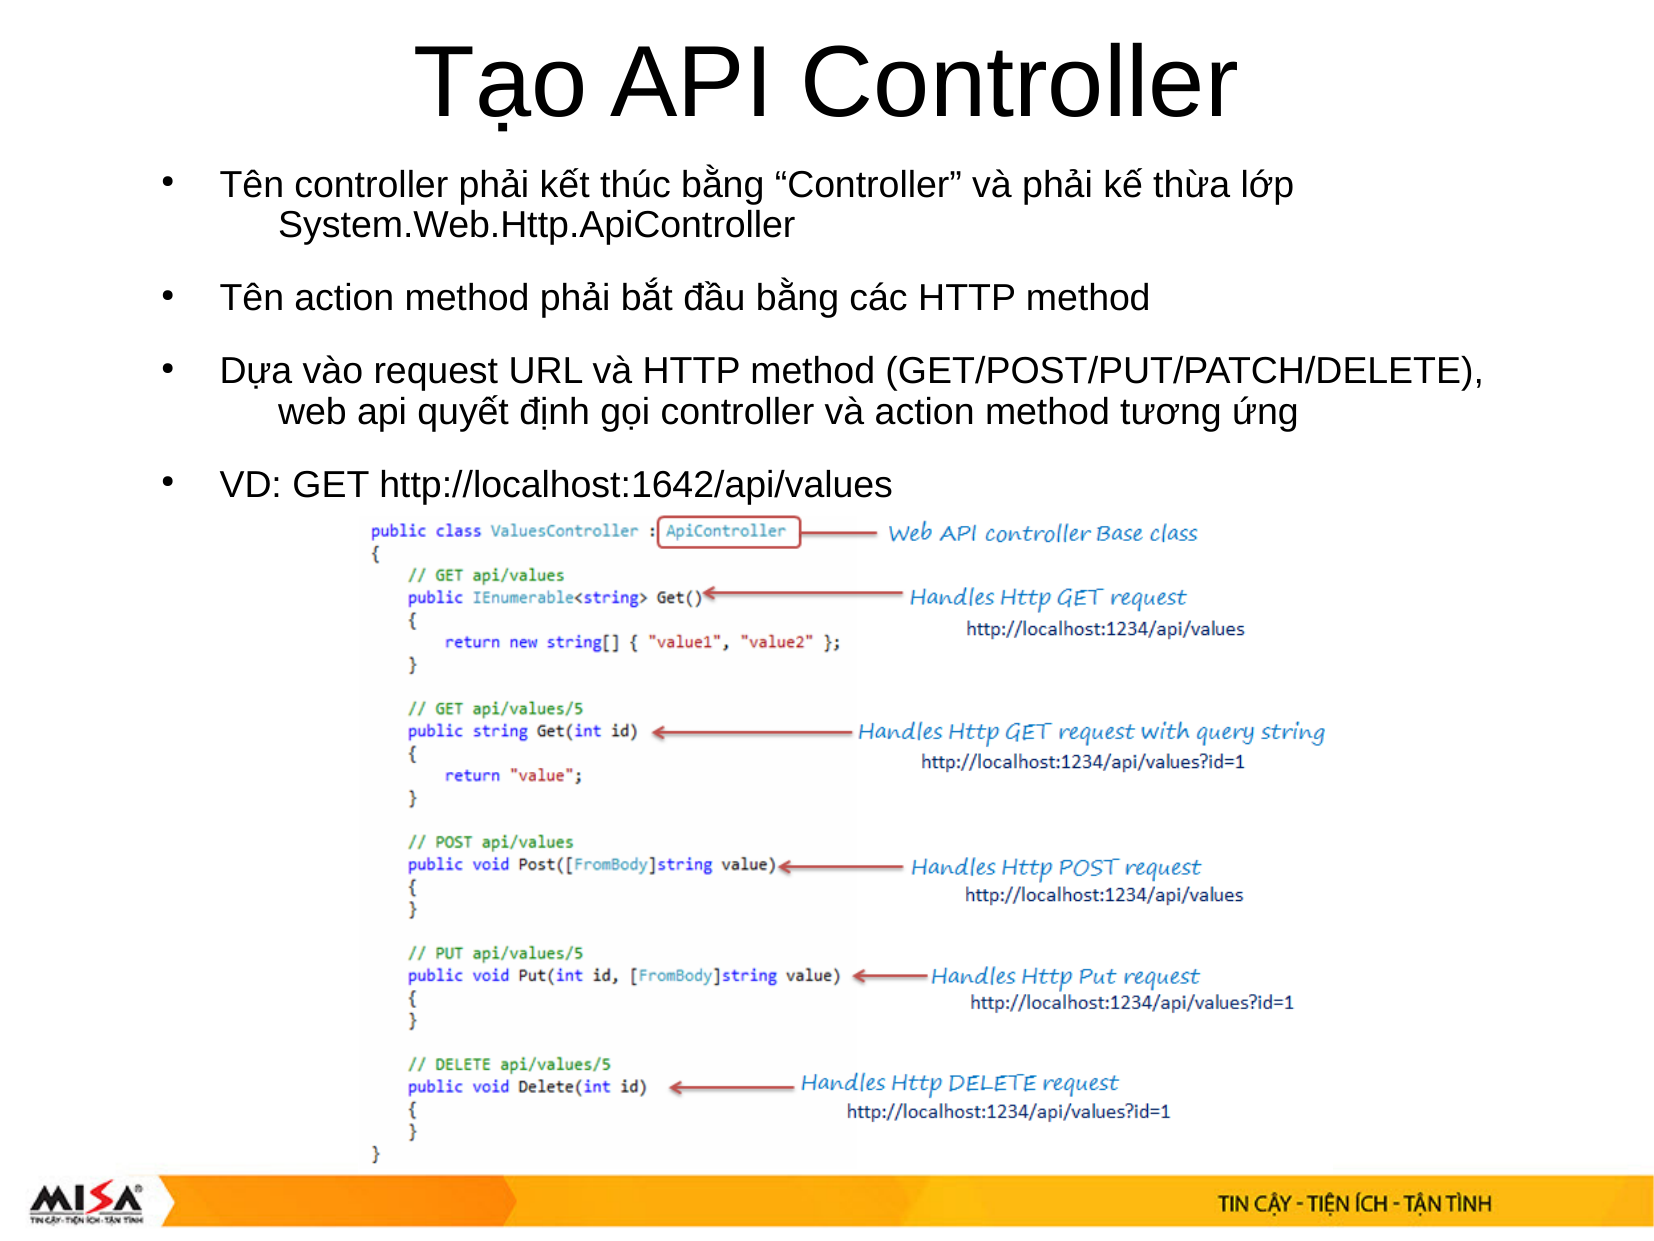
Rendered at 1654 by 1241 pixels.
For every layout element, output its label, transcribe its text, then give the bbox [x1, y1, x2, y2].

title Tạo API Controller [0, 2, 1654, 166]
picture [358, 513, 1333, 1174]
list Tên controller phải kết thúc bằng “Controller” và phải kế thừa lớp System.Web.Http.ApiController Tên action method phải bắt đầu bằng các HTTP method Dựa vào request URL và HTTP method (GET/POST/PUT/PATCH/DELETE), web api quyết định gọi controller và action method tương ứng VD: GET http://localhost:1642/api/values [121, 165, 1489, 1141]
